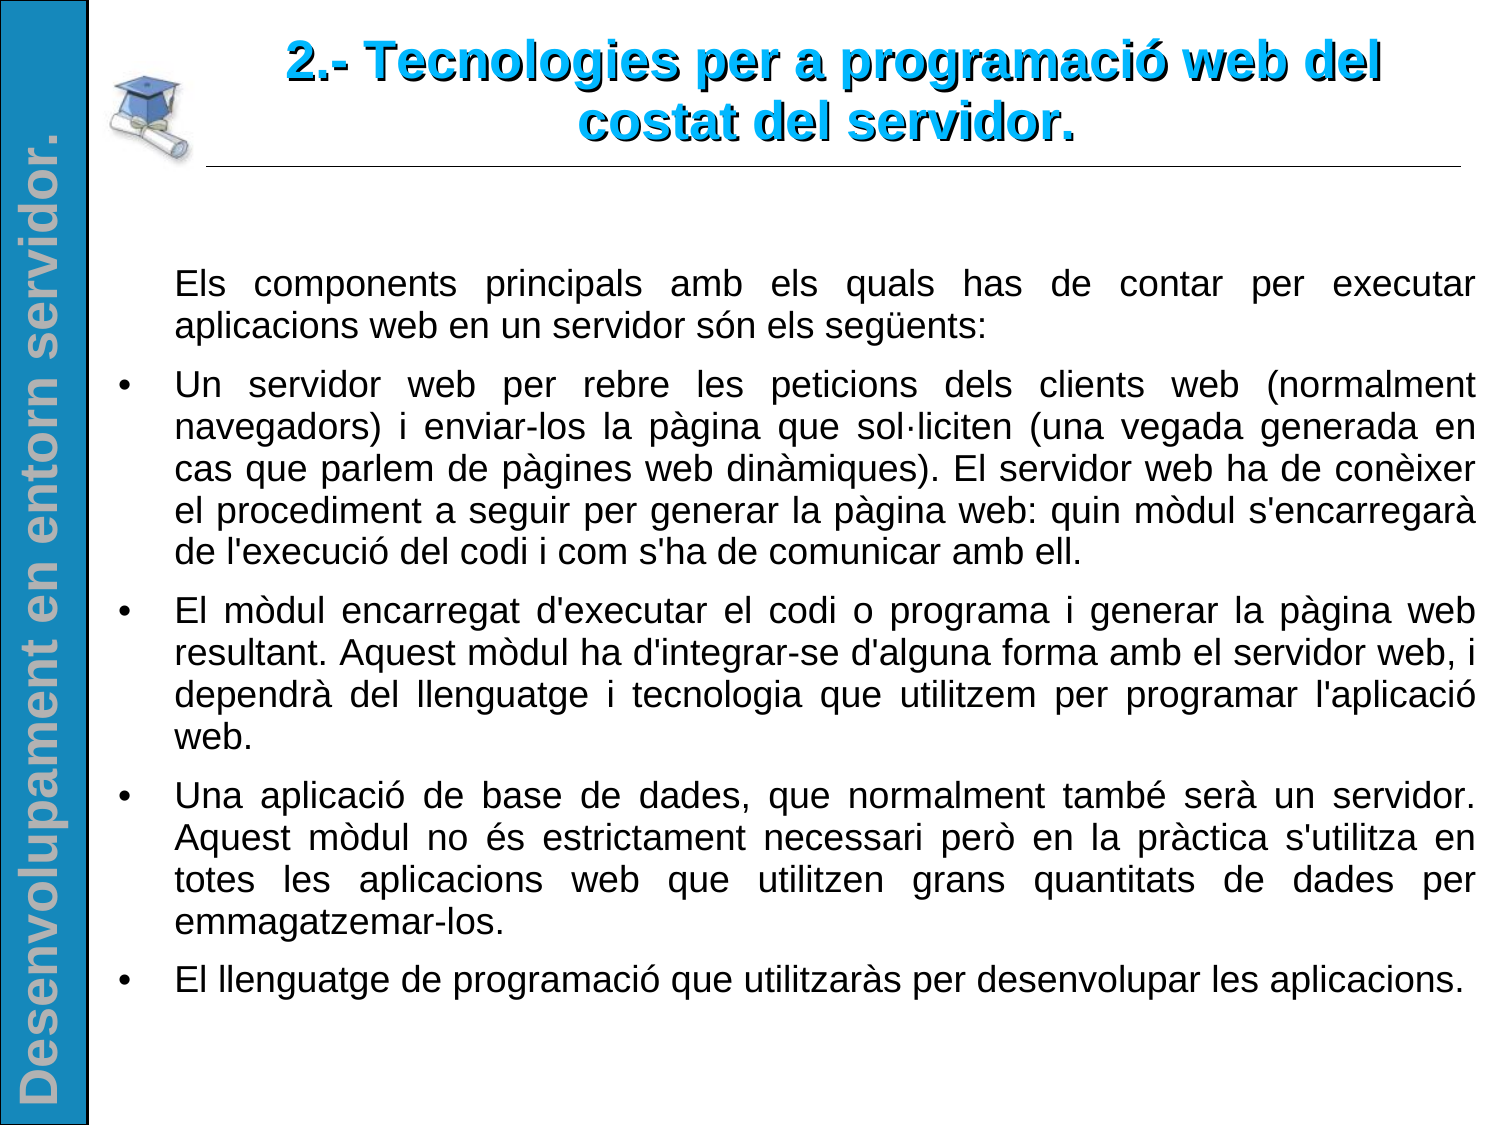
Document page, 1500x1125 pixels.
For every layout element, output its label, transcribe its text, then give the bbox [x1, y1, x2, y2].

title 2.- Tecnologies per a programació web del costat del servidor. [206, 29, 1447, 152]
picture [93, 61, 206, 174]
list Els components principals amb els quals has de contar per executar aplicacions web en un servidor són els següents: Un servidor web per rebre les peticions dels clients web (normalment navegadors) i enviar-los la pàgina que sol·liciten (una vegada generada en cas que parlem de pàgines web dinàmiques). El servidor web ha de conèixer el procediment a seguir per generar la pàgina web: quin mòdul s'encarregarà de l'execució del codi i com s'ha de comunicar amb ell. El mòdul encarregat d'executar el codi o programa i generar la pàgina web resultant. Aquest mòdul ha d'integrar-se d'alguna forma amb el servidor web, i dependrà del llenguatge i tecnologia que utilitzem per programar l'aplicació web. Una aplicació de base de dades, que normalment també serà un servidor. Aquest mòdul no és estrictament necessari però en la pràctica s'utilitza en totes les aplicacions web que utilitzen grans quantitats de dades per emmagatzemar-los. El llenguatge de programació que utilitzaràs per desenvolupar les aplicacions. [118, 262, 1477, 1006]
